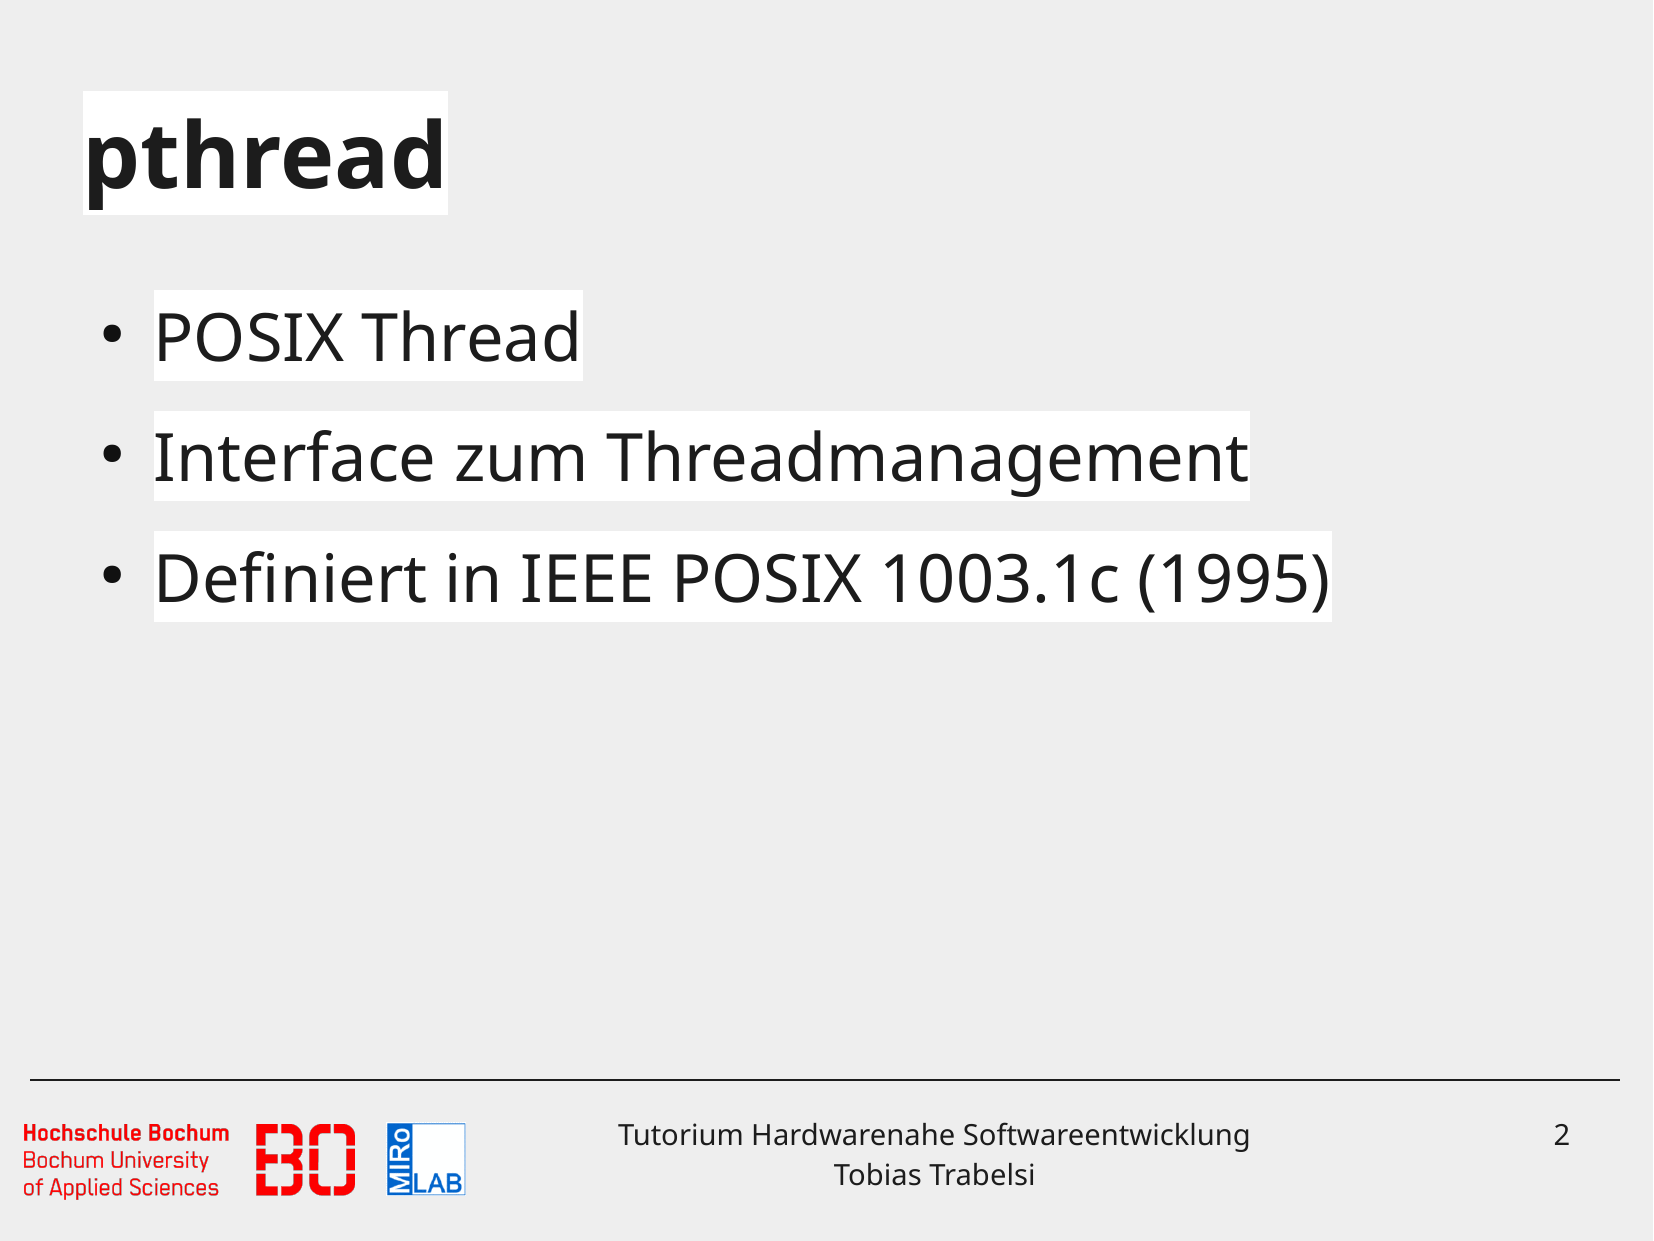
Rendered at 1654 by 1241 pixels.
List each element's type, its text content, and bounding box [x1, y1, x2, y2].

list POSIX Thread Interface zum Threadmanagement Definiert in IEEE POSIX 1003.1c (1995) [82, 290, 1571, 1010]
picture [24, 1124, 355, 1200]
title pthread [82, 49, 1561, 257]
picture [386, 1122, 466, 1196]
